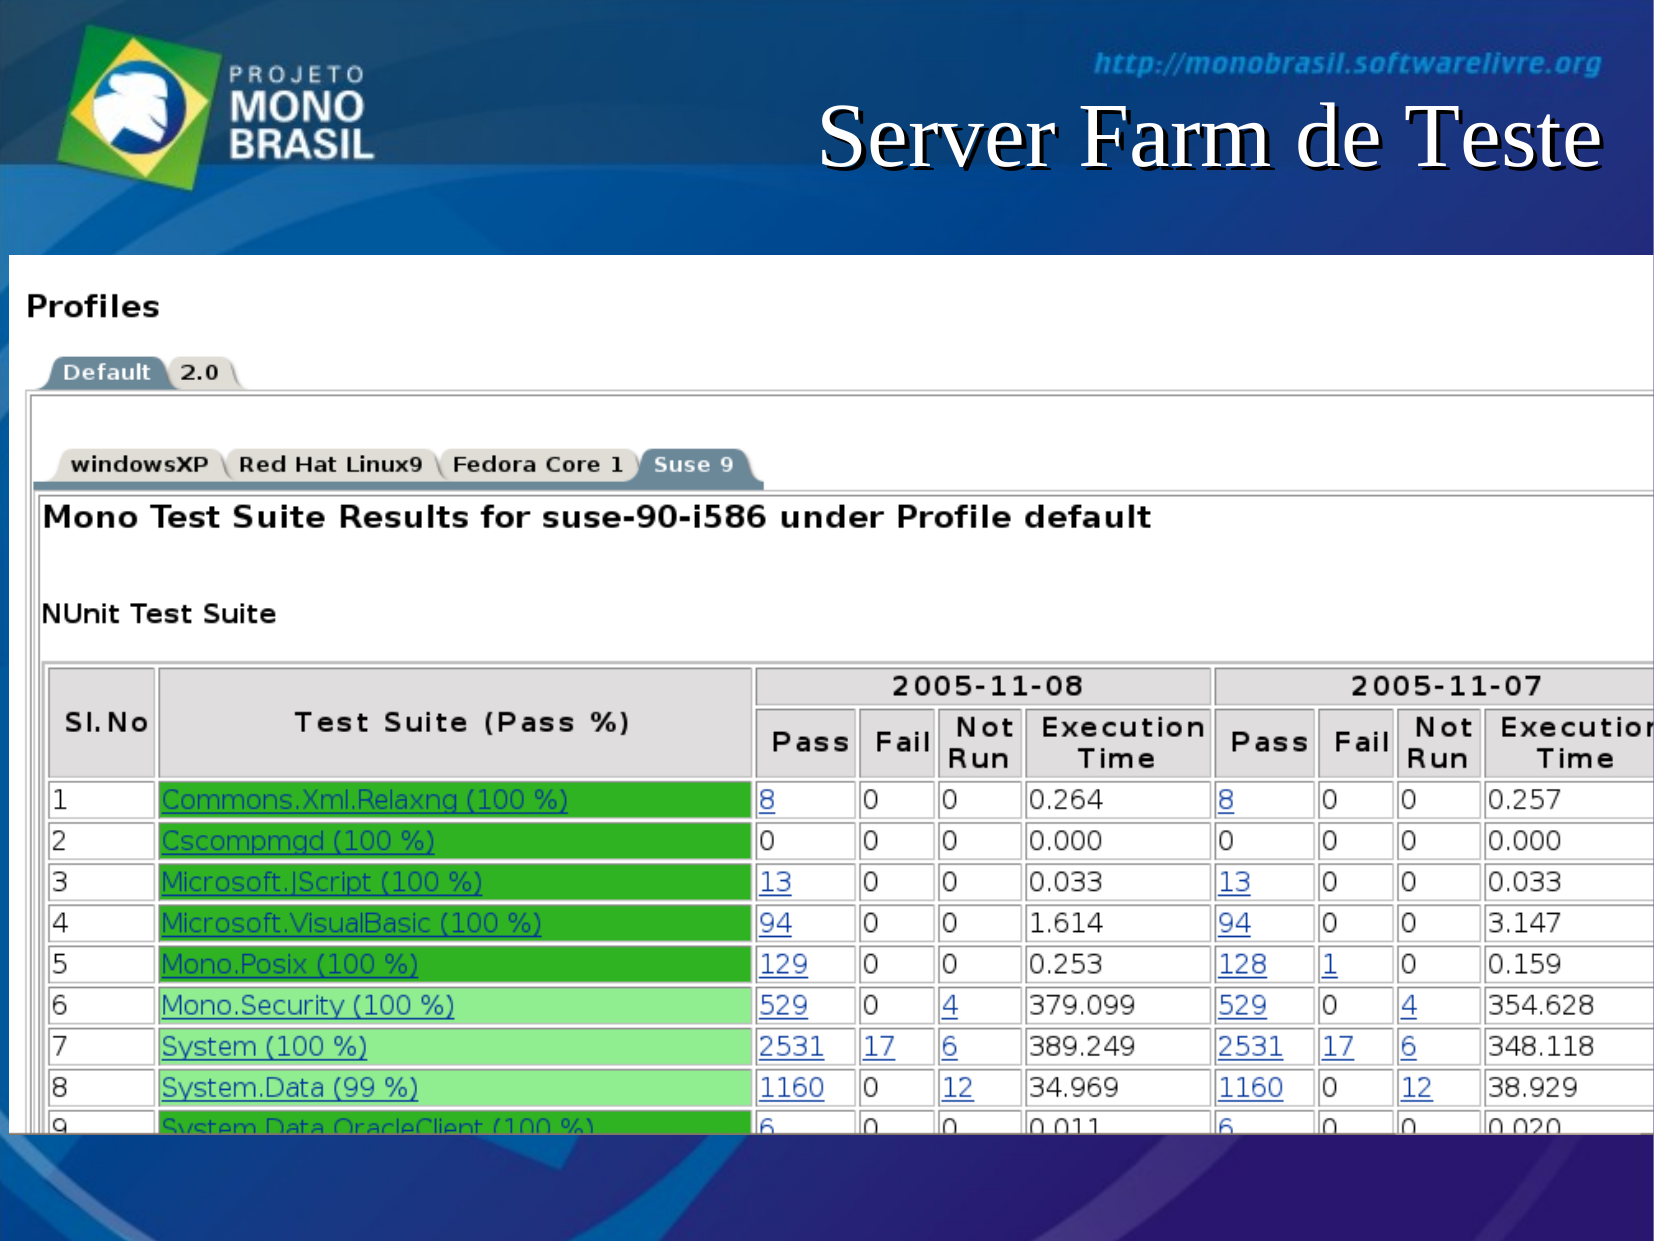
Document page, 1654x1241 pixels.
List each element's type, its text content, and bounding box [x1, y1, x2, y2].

picture [0, 0, 1654, 1241]
title Server Farm de Teste [192, 32, 1605, 240]
